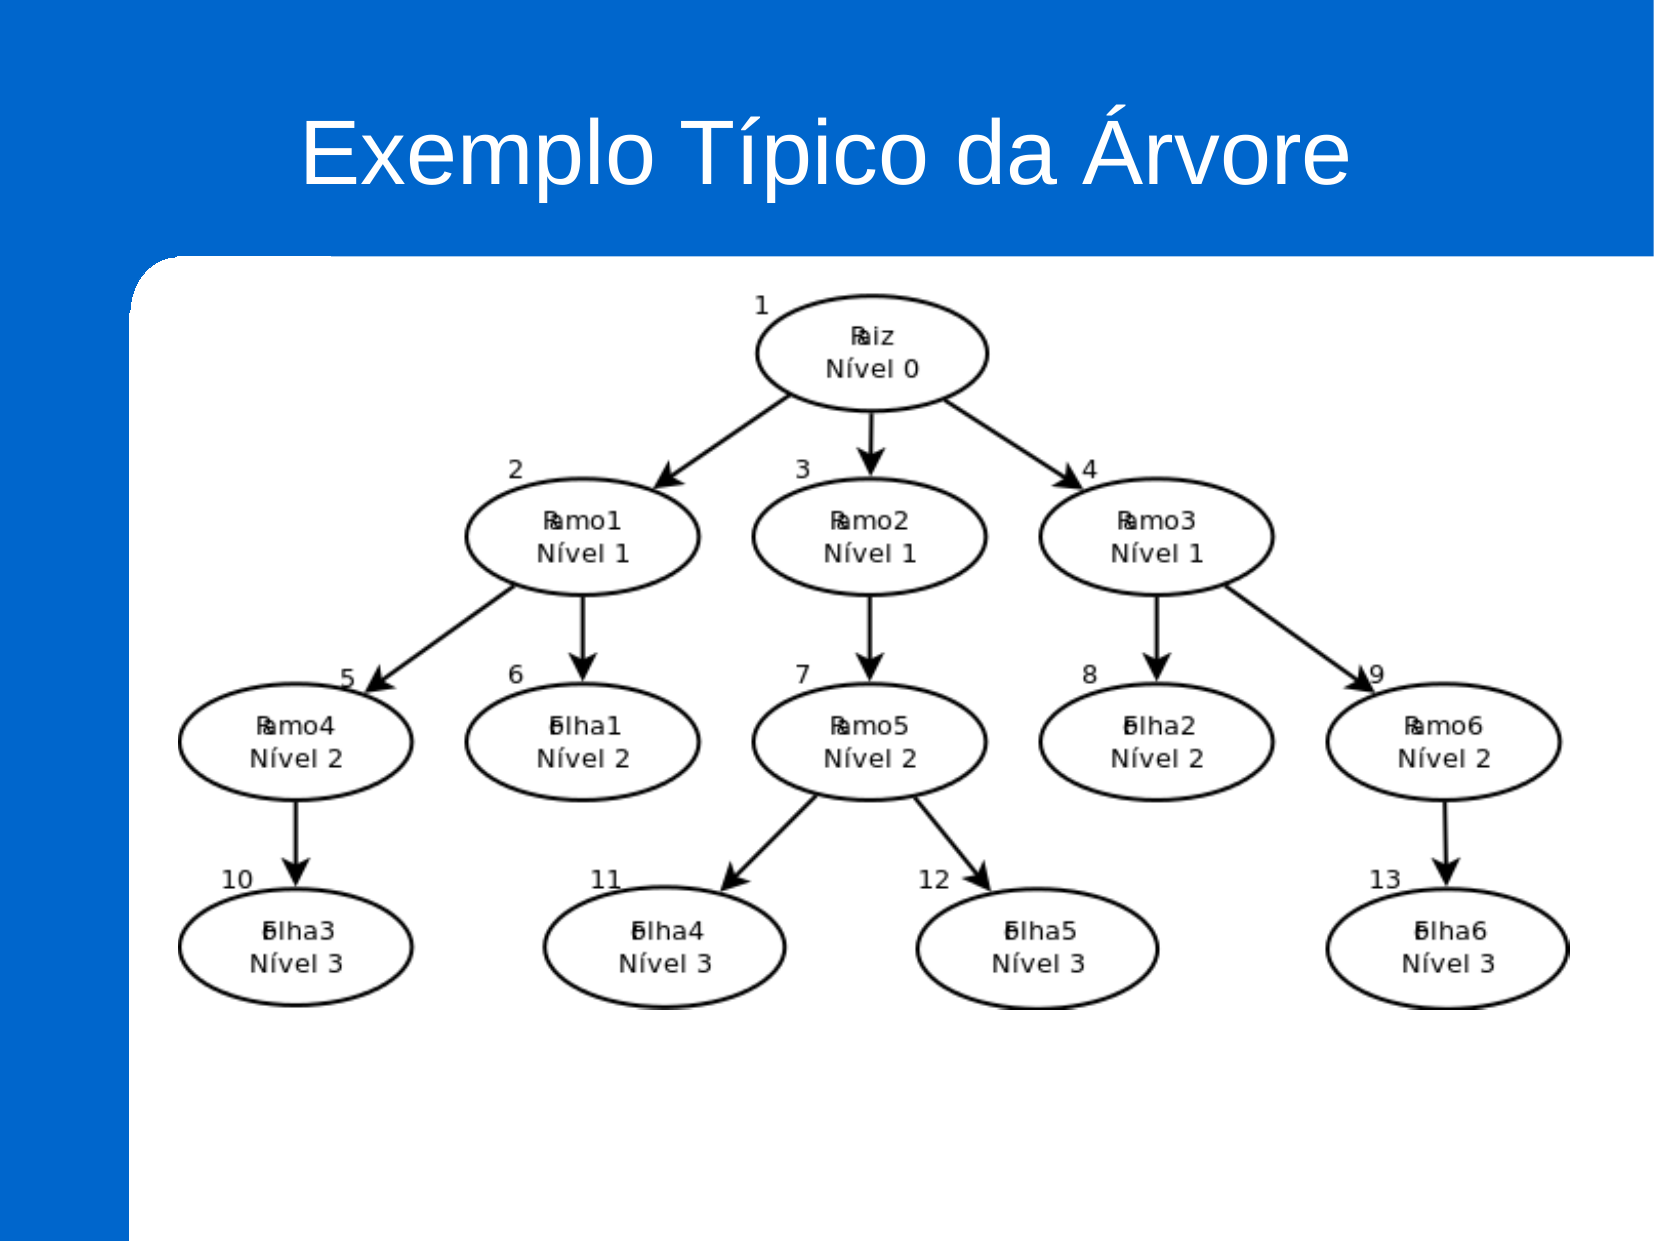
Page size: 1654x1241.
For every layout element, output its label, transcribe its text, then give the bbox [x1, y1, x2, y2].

title Exemplo Típico da Árvore [82, 49, 1571, 257]
picture [178, 290, 1570, 1010]
